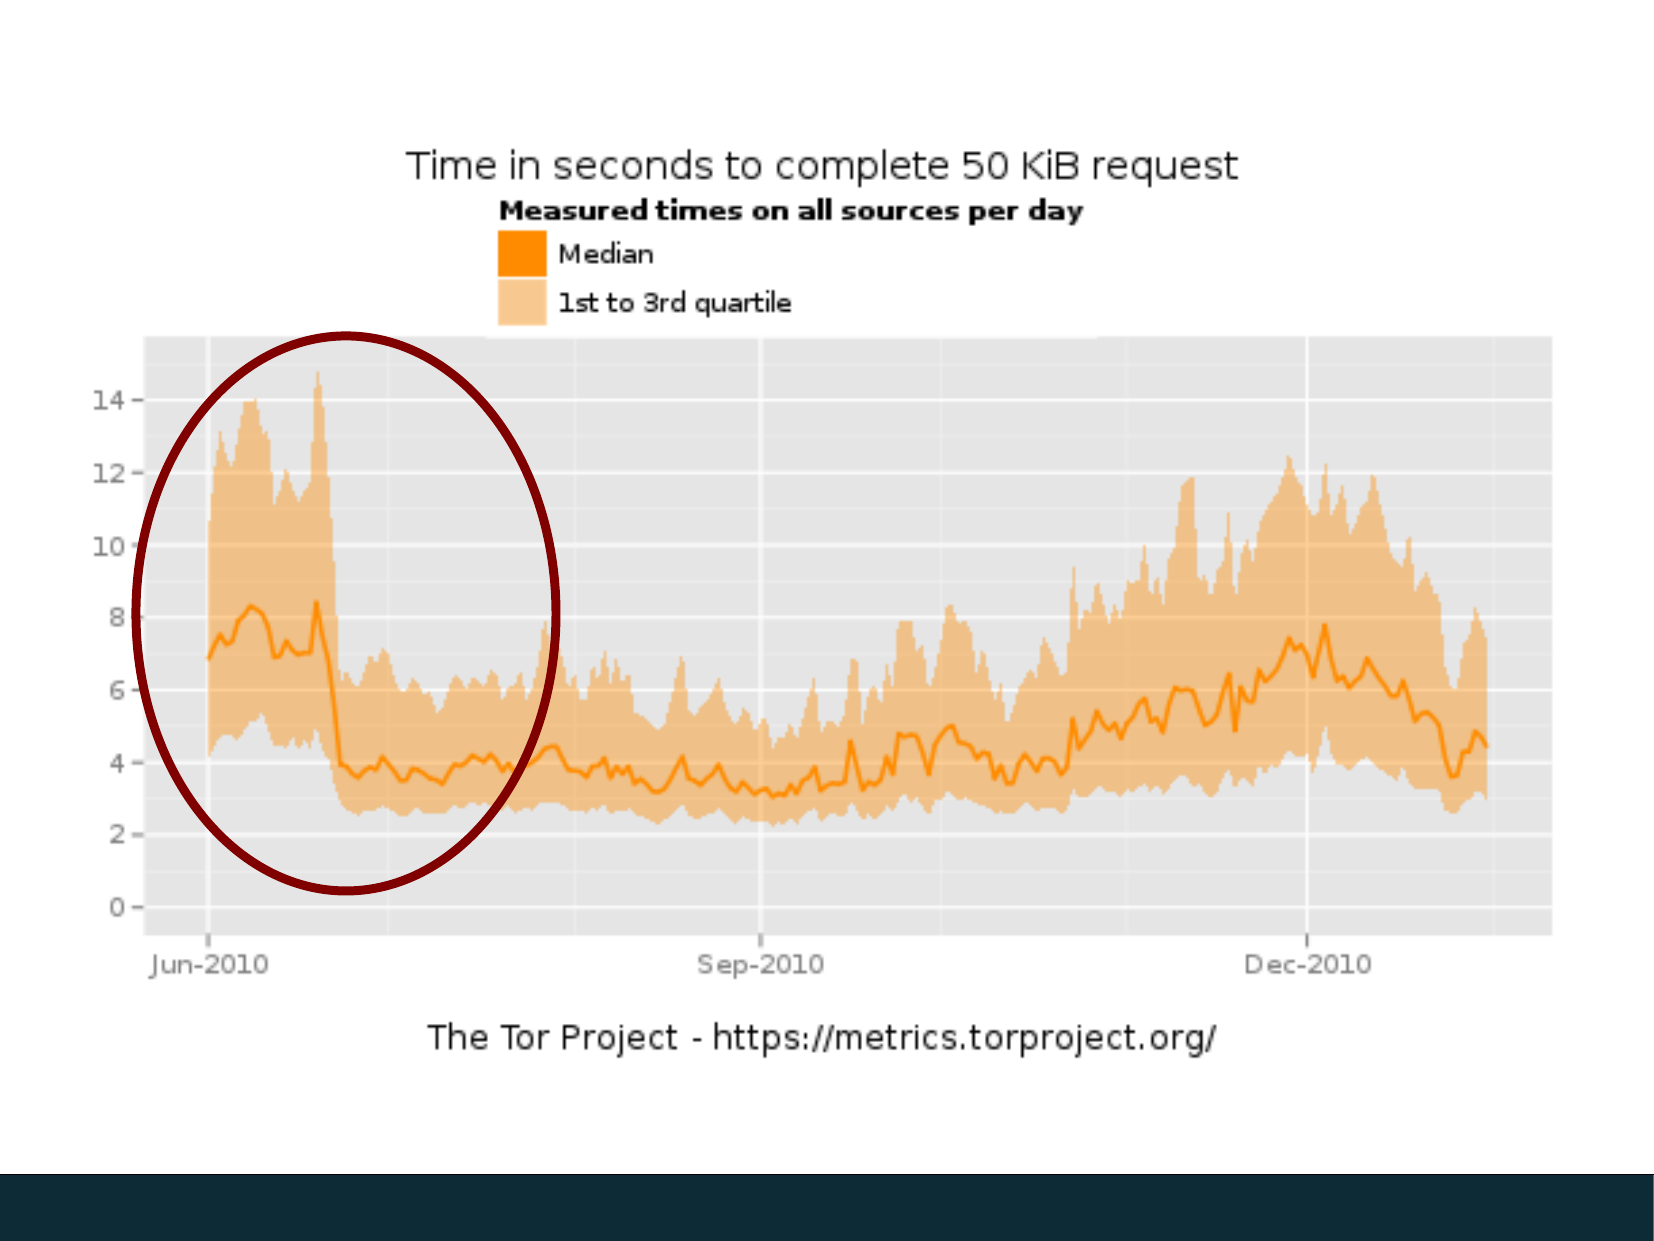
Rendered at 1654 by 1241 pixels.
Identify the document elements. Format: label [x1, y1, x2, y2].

picture [30, 104, 1591, 1081]
